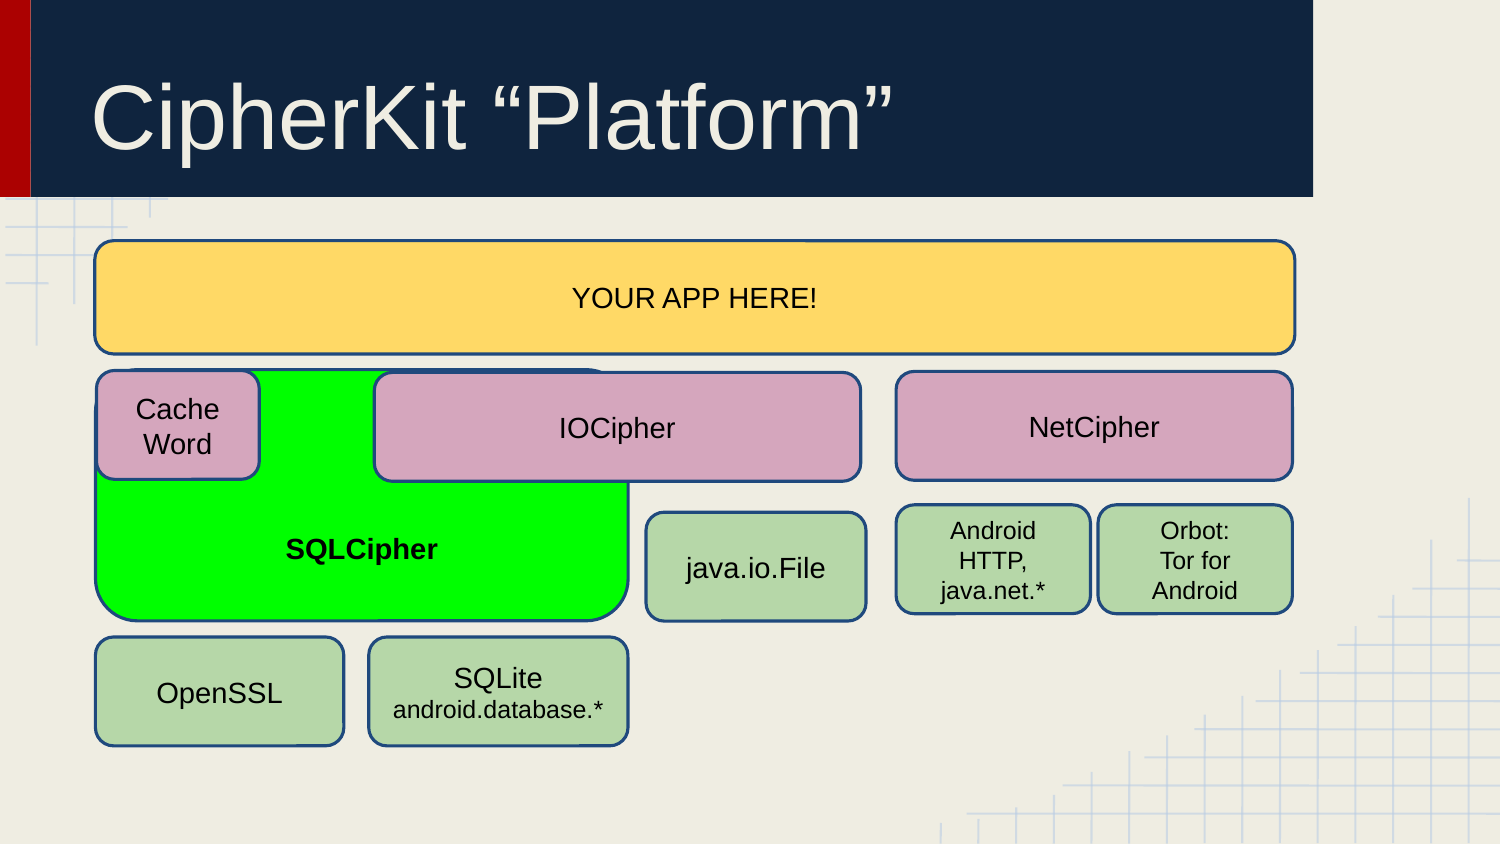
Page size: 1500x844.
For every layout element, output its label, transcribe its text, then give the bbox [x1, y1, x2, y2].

text_box SQLite android.database.* [368, 636, 628, 746]
text_box IOCipher [374, 372, 861, 482]
text_box SQLCipher [95, 369, 629, 621]
text_box java.io.File [646, 512, 867, 622]
title CipherKit “Platform” [75, 16, 1276, 183]
text_box OpenSSL [95, 636, 344, 746]
text_box NetCipher [896, 371, 1293, 481]
text_box Cache Word [96, 370, 260, 480]
text_box Android HTTP, java.net.* [896, 504, 1091, 614]
text_box YOUR APP HERE! [94, 240, 1295, 354]
text_box Orbot: Tor for Android [1098, 504, 1293, 614]
